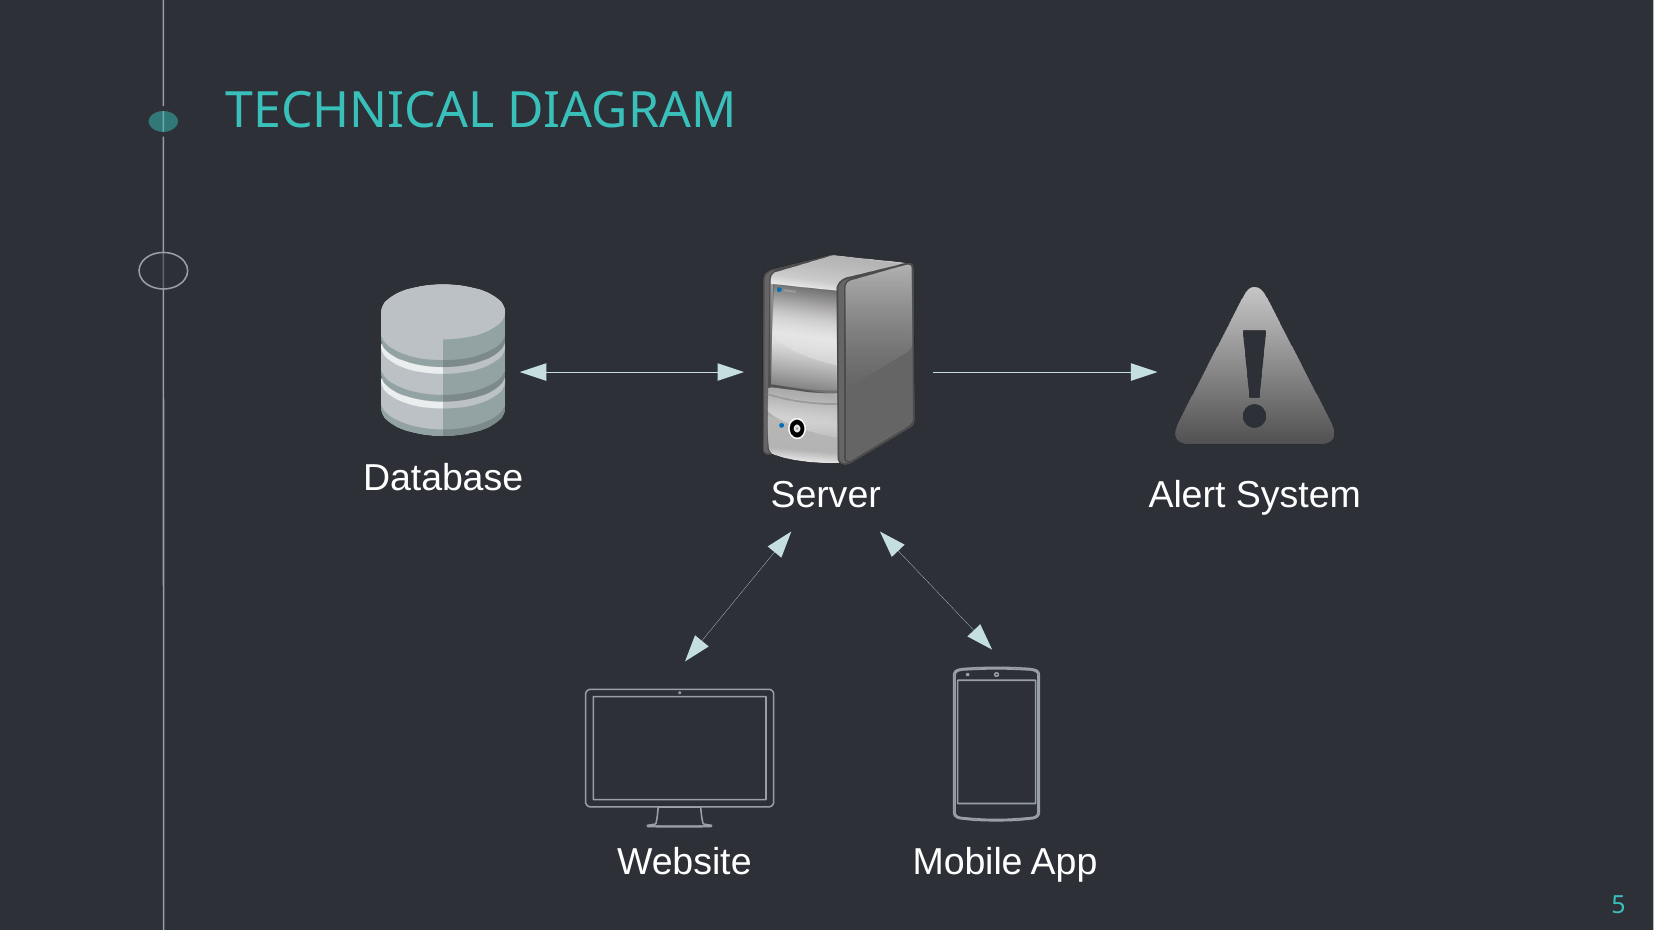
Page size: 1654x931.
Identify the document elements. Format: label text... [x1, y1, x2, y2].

picture [360, 277, 526, 443]
text_box Alert System [1133, 466, 1376, 524]
picture [761, 253, 916, 466]
slide_number <numéro> [1541, 873, 1641, 931]
picture [1168, 279, 1341, 451]
title TECHNICAL DIAGRAM [210, 90, 1451, 153]
text_box Database [348, 448, 550, 506]
text_box Mobile App [897, 832, 1123, 898]
text_box Website [602, 832, 804, 890]
text_box Server [755, 466, 957, 524]
